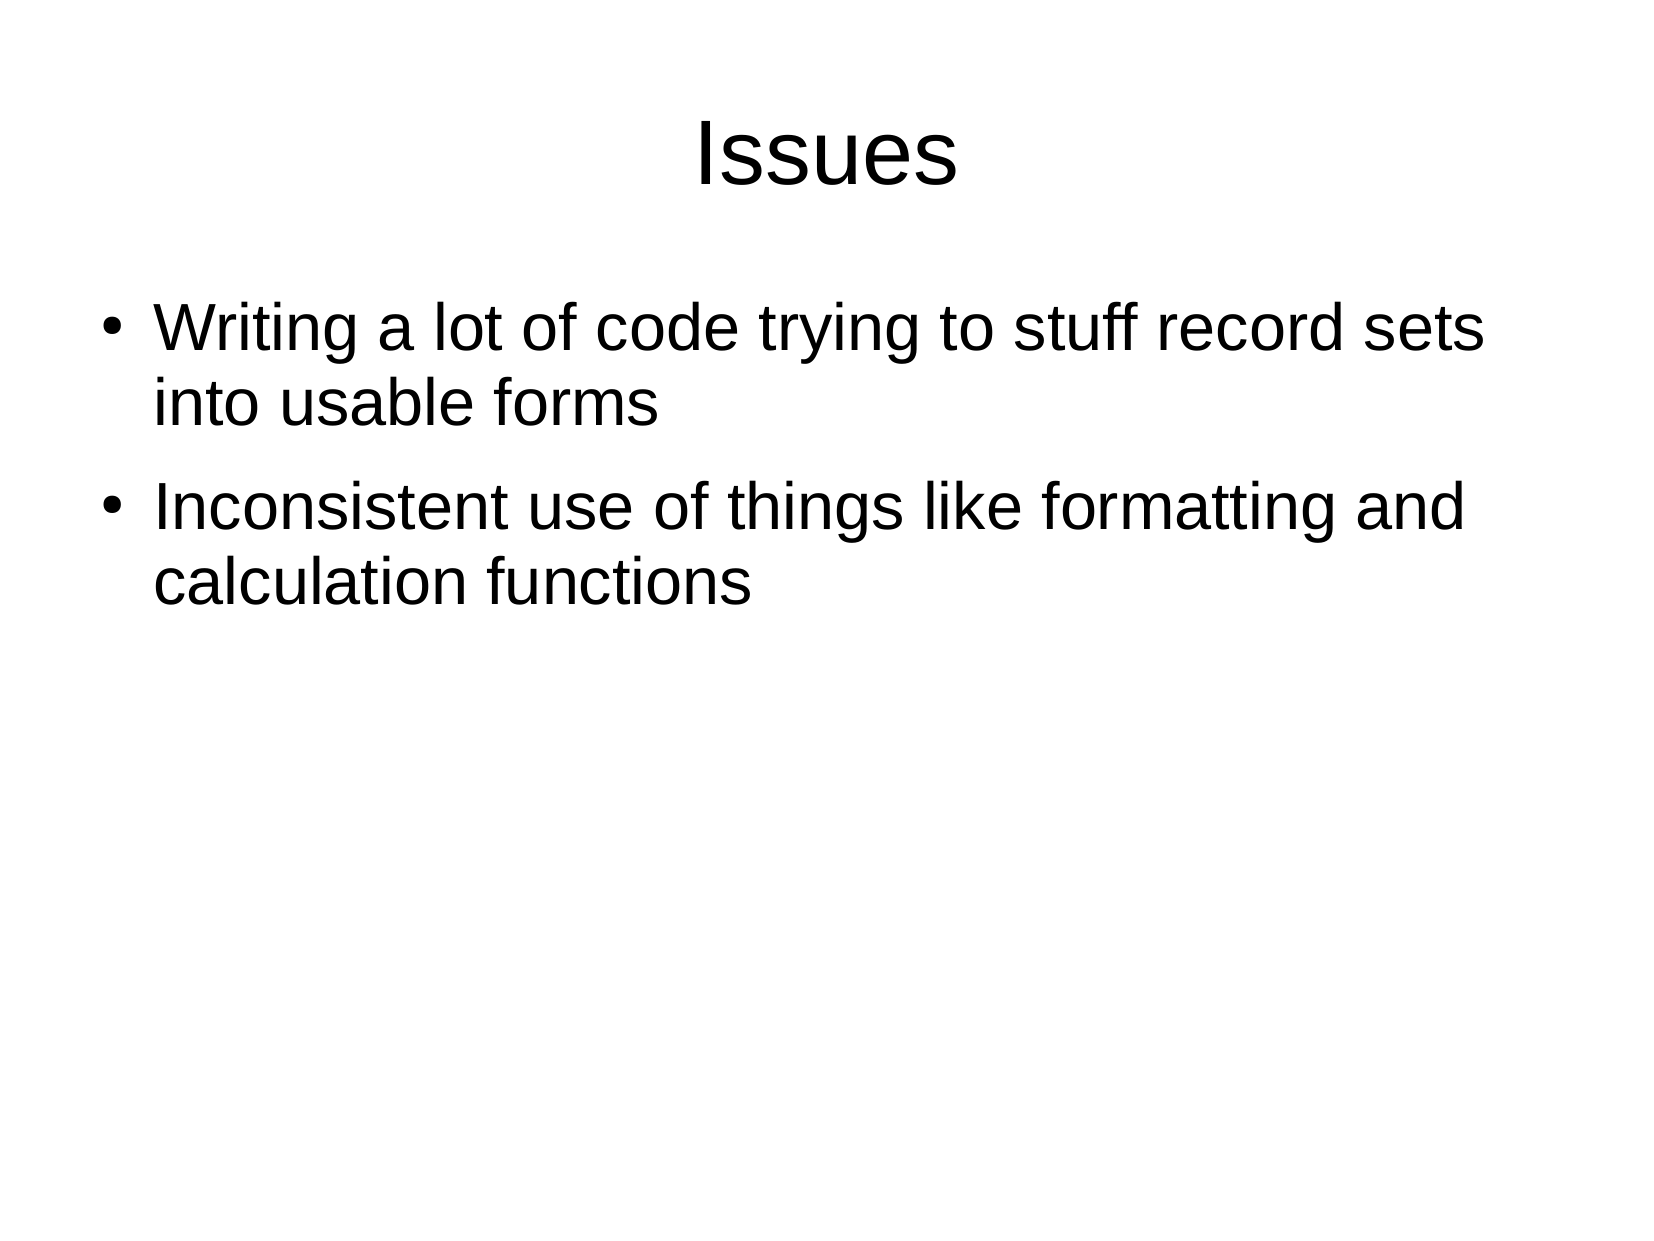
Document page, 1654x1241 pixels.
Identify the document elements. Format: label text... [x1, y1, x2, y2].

title Issues [82, 49, 1571, 257]
list Writing a lot of code trying to stuff record sets into usable forms Inconsistent use of things like formatting and calculation functions [82, 290, 1571, 1010]
